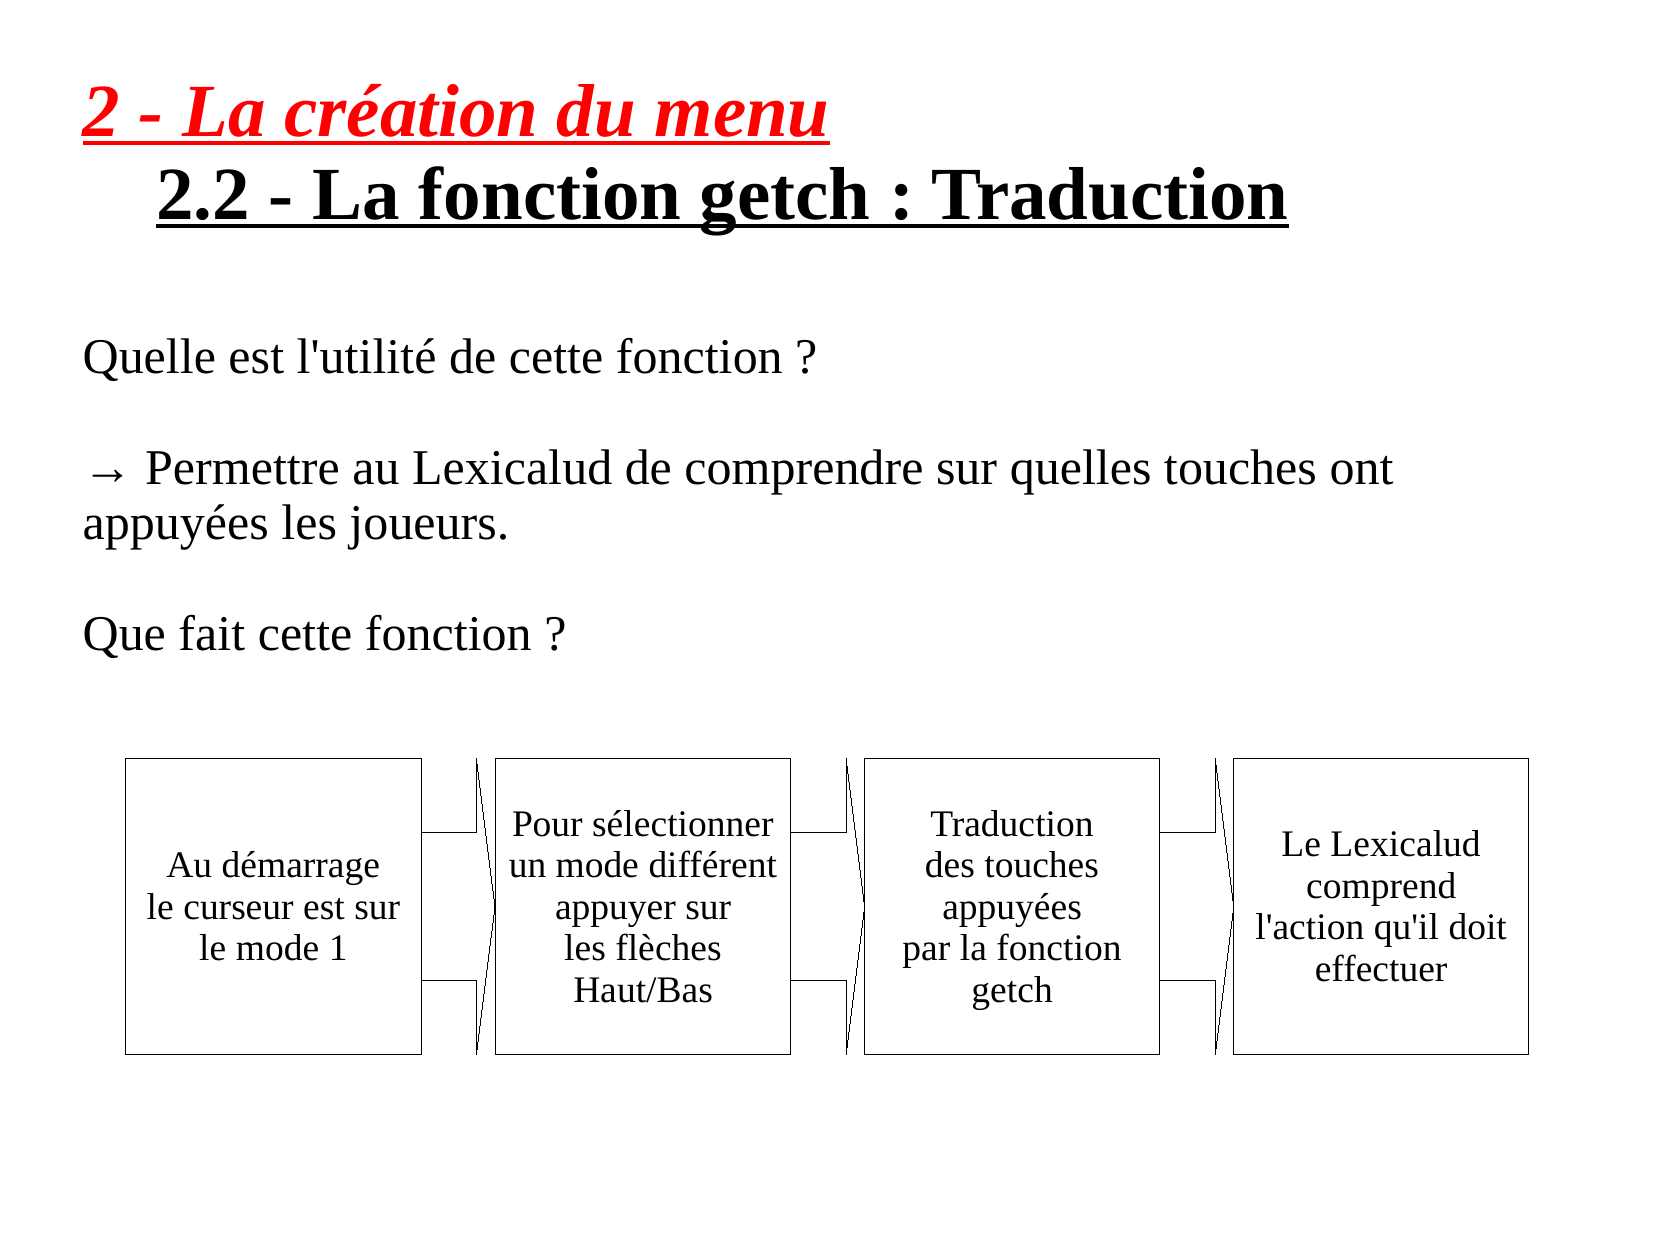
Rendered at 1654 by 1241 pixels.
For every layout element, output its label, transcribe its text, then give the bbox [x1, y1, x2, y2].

text_box [1159, 758, 1233, 1055]
text_box Quelle est l'utilité de cette fonction ? → Permettre au Lexicalud de comprendre sur quelles touches ont appuyées les joueurs. Que fait cette fonction ? [82, 290, 1571, 700]
text_box Au démarrage le curseur est sur le mode 1 [125, 758, 422, 1055]
text_box Traduction des touches appuyées par la fonction getch [864, 758, 1160, 1055]
text_box [421, 758, 495, 1055]
text_box [790, 758, 865, 1055]
text_box Le Lexicalud comprend l'action qu'il doit effectuer [1233, 758, 1529, 1055]
title 2 - La création du menu 2.2 - La fonction getch : Traduction [82, 49, 1571, 257]
text_box Pour sélectionner un mode différent appuyer sur les flèches Haut/Bas [495, 758, 791, 1055]
